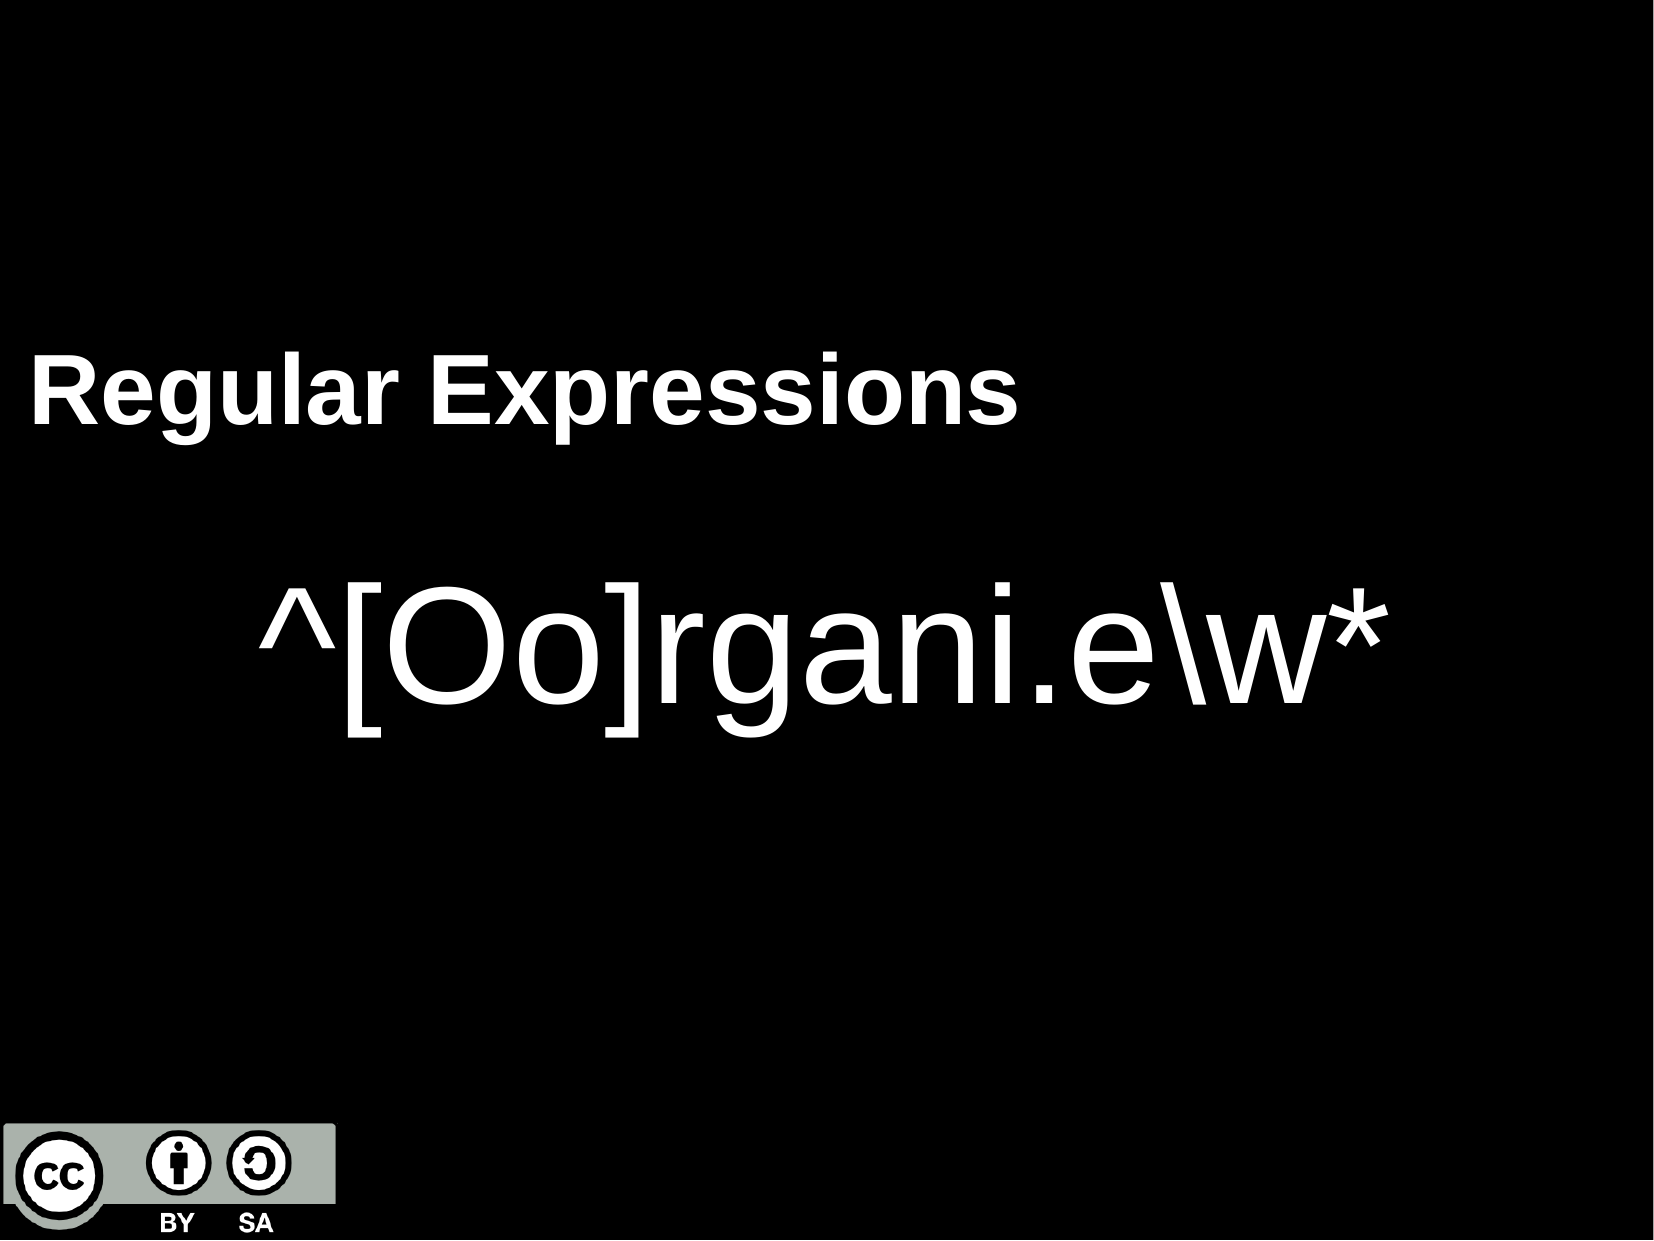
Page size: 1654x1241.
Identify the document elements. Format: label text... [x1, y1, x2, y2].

picture [0, 1120, 338, 1239]
text_box Regular Expressions ^[Oo]rgani.e\w* [28, 333, 1623, 740]
